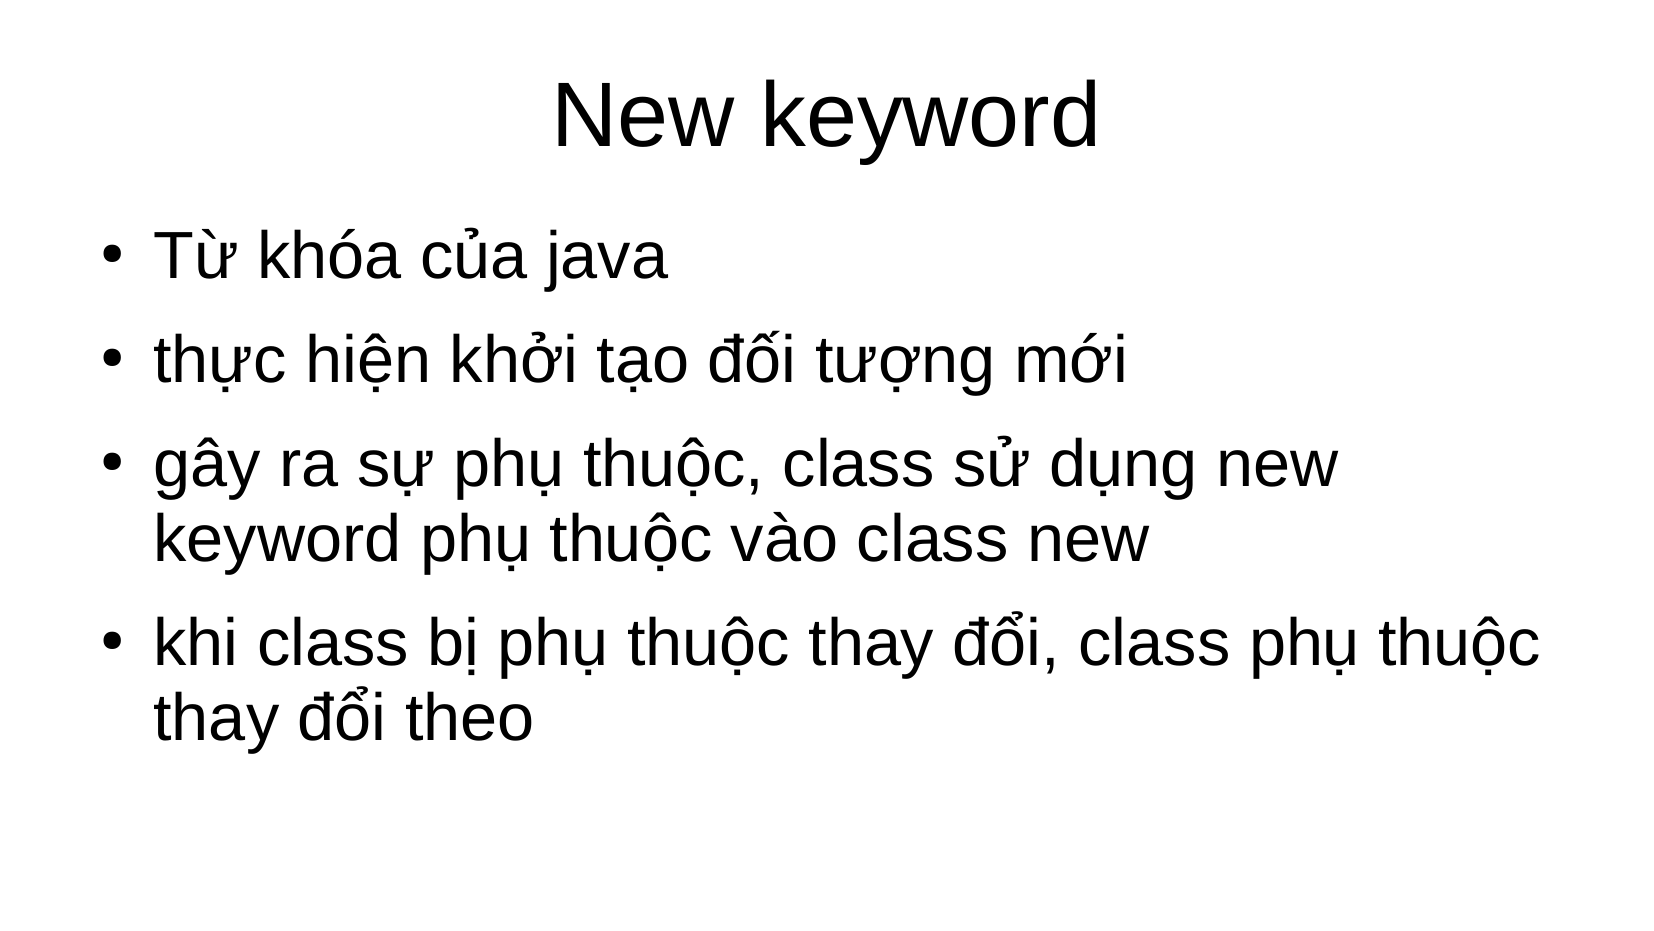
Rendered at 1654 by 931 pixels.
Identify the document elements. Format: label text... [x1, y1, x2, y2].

list Từ khóa của java thực hiện khởi tạo đối tượng mới gây ra sự phụ thuộc, class sử dụng new keyword phụ thuộc vào class new khi class bị phụ thuộc thay đổi, class phụ thuộc thay đổi theo [82, 217, 1571, 758]
title New keyword [82, 37, 1571, 193]
